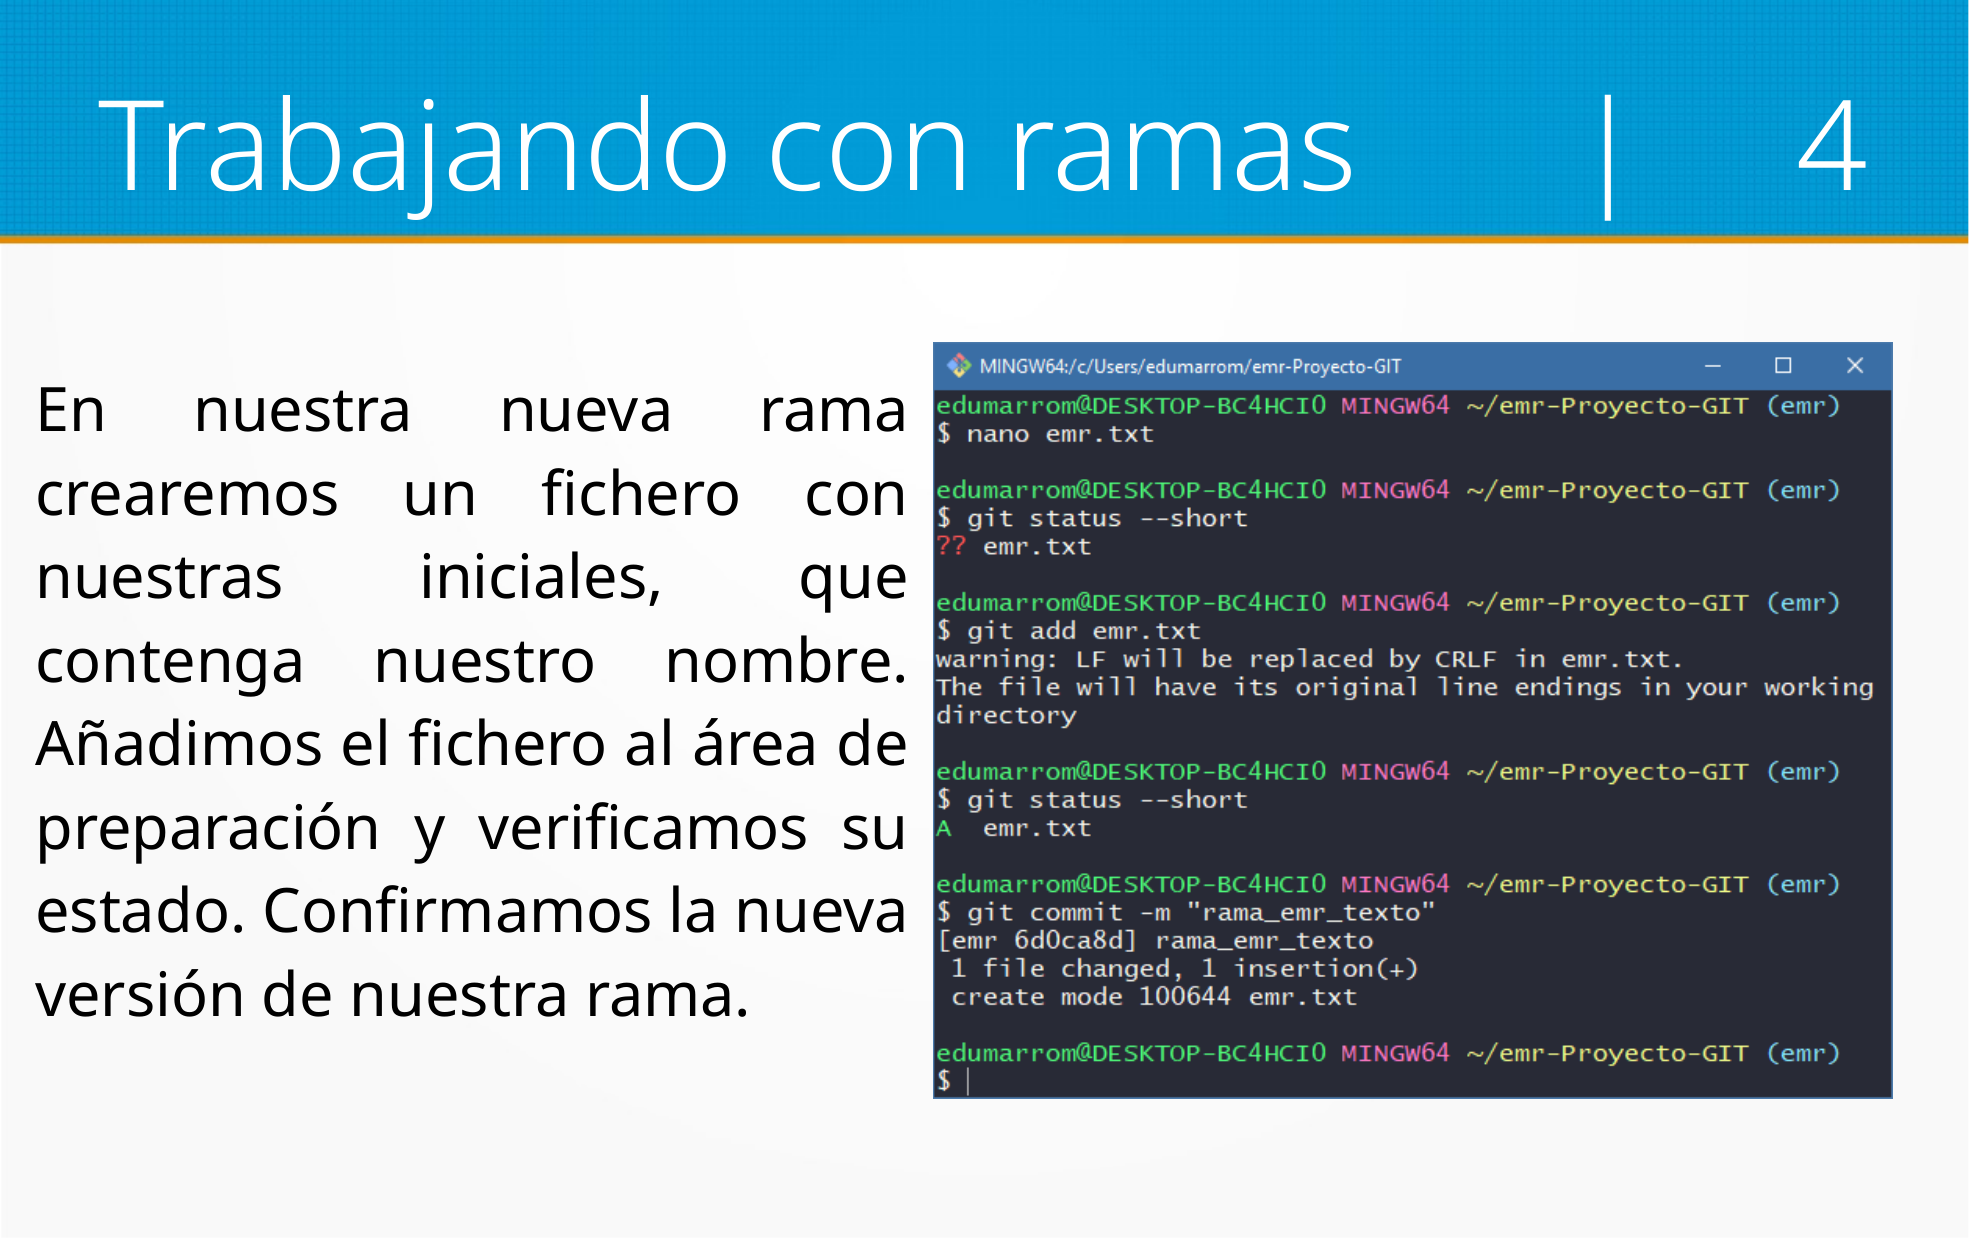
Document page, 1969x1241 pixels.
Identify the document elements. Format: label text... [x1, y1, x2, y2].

picture [0, 233, 1969, 1241]
list En nuestra nueva rama crearemos un fichero con nuestras iniciales, que contenga nuestro nombre. Añadimos el fichero al área de preparación y verificamos su estado. Confirmamos la nueva versión de nuestra rama. [35, 366, 910, 1052]
title Trabajando con ramas | 4 [98, 19, 1870, 227]
